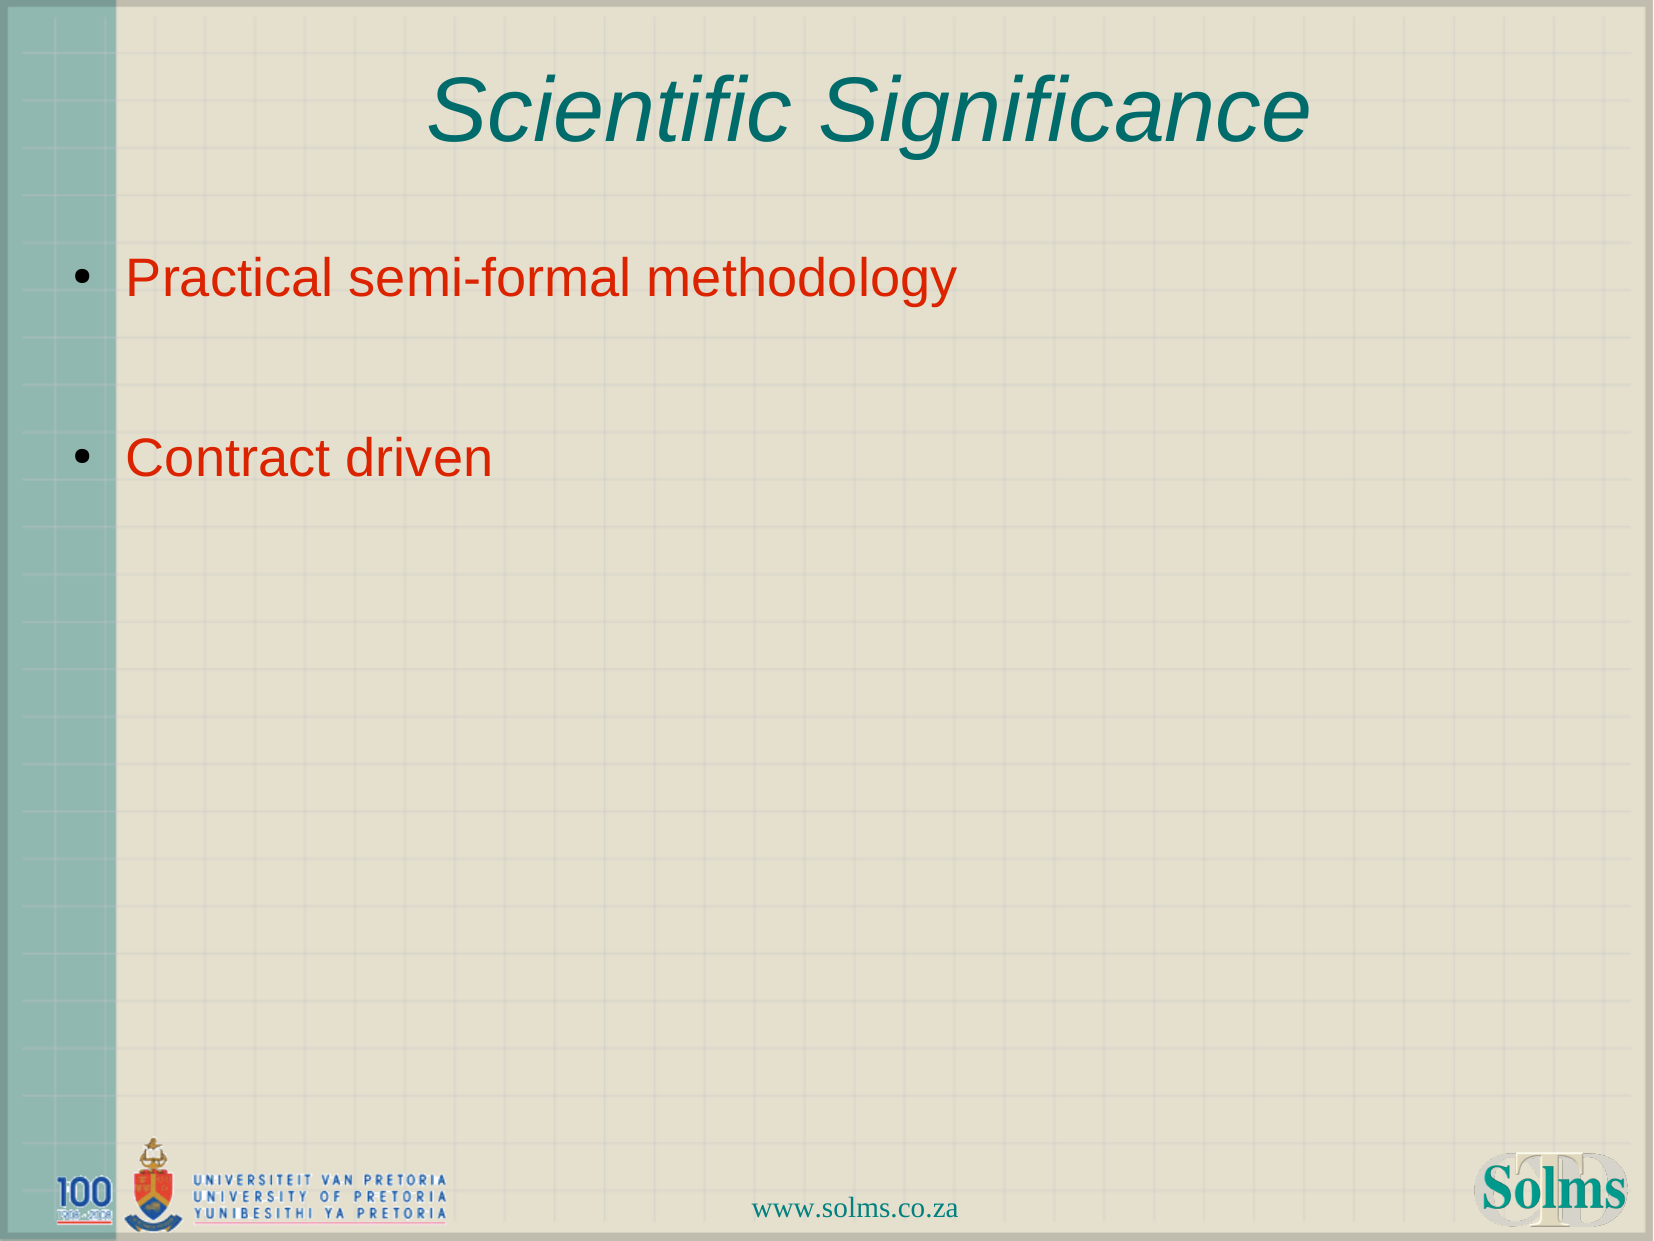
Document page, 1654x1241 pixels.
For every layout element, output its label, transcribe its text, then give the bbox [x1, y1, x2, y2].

picture [0, 0, 1654, 1241]
list Practical semi-formal methodology Contract driven [54, 247, 1571, 1065]
title Scientific Significance [112, 26, 1629, 193]
